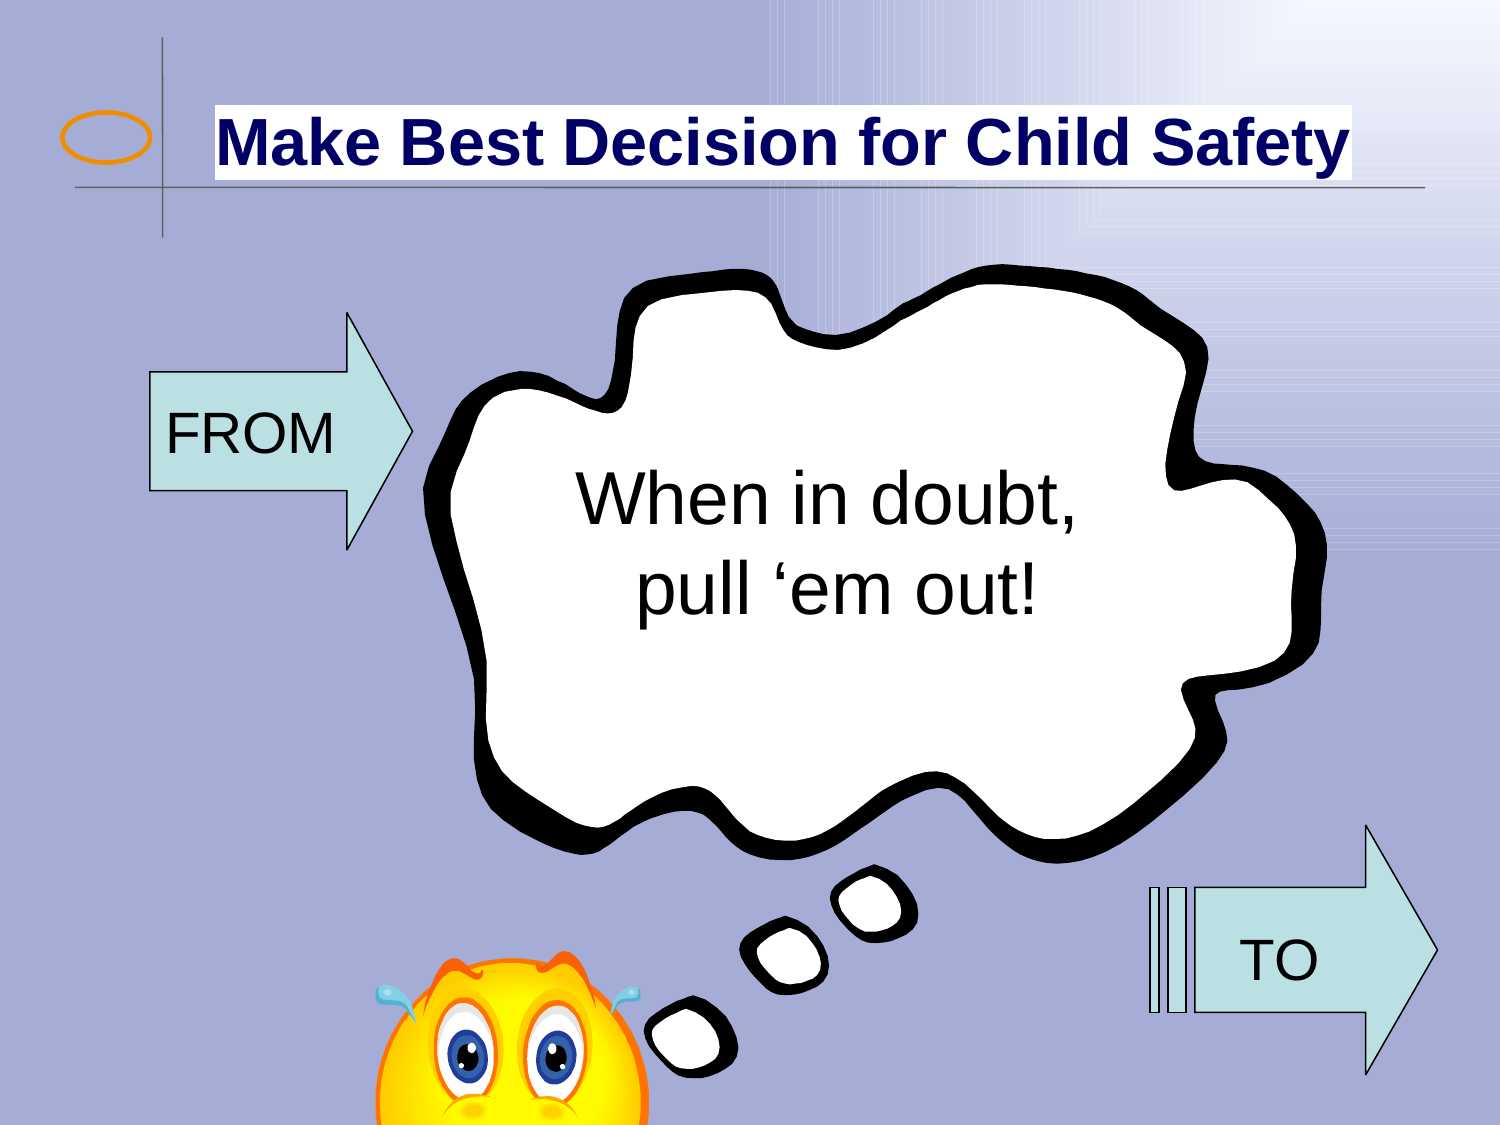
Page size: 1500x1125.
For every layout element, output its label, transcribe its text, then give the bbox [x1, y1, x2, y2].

title Make Best Decision for Child Safety [200, 45, 1426, 233]
text_box [1426, 929, 1438, 970]
picture [374, 260, 1338, 1125]
text_box When in doubt, pull ‘em out! [462, 442, 1213, 638]
text_box TO [1224, 914, 1426, 1000]
text_box [1150, 887, 1159, 1012]
text_box [1194, 824, 1417, 1075]
text_box [149, 312, 413, 551]
text_box FROM [150, 387, 376, 473]
text_box [1168, 887, 1186, 1012]
